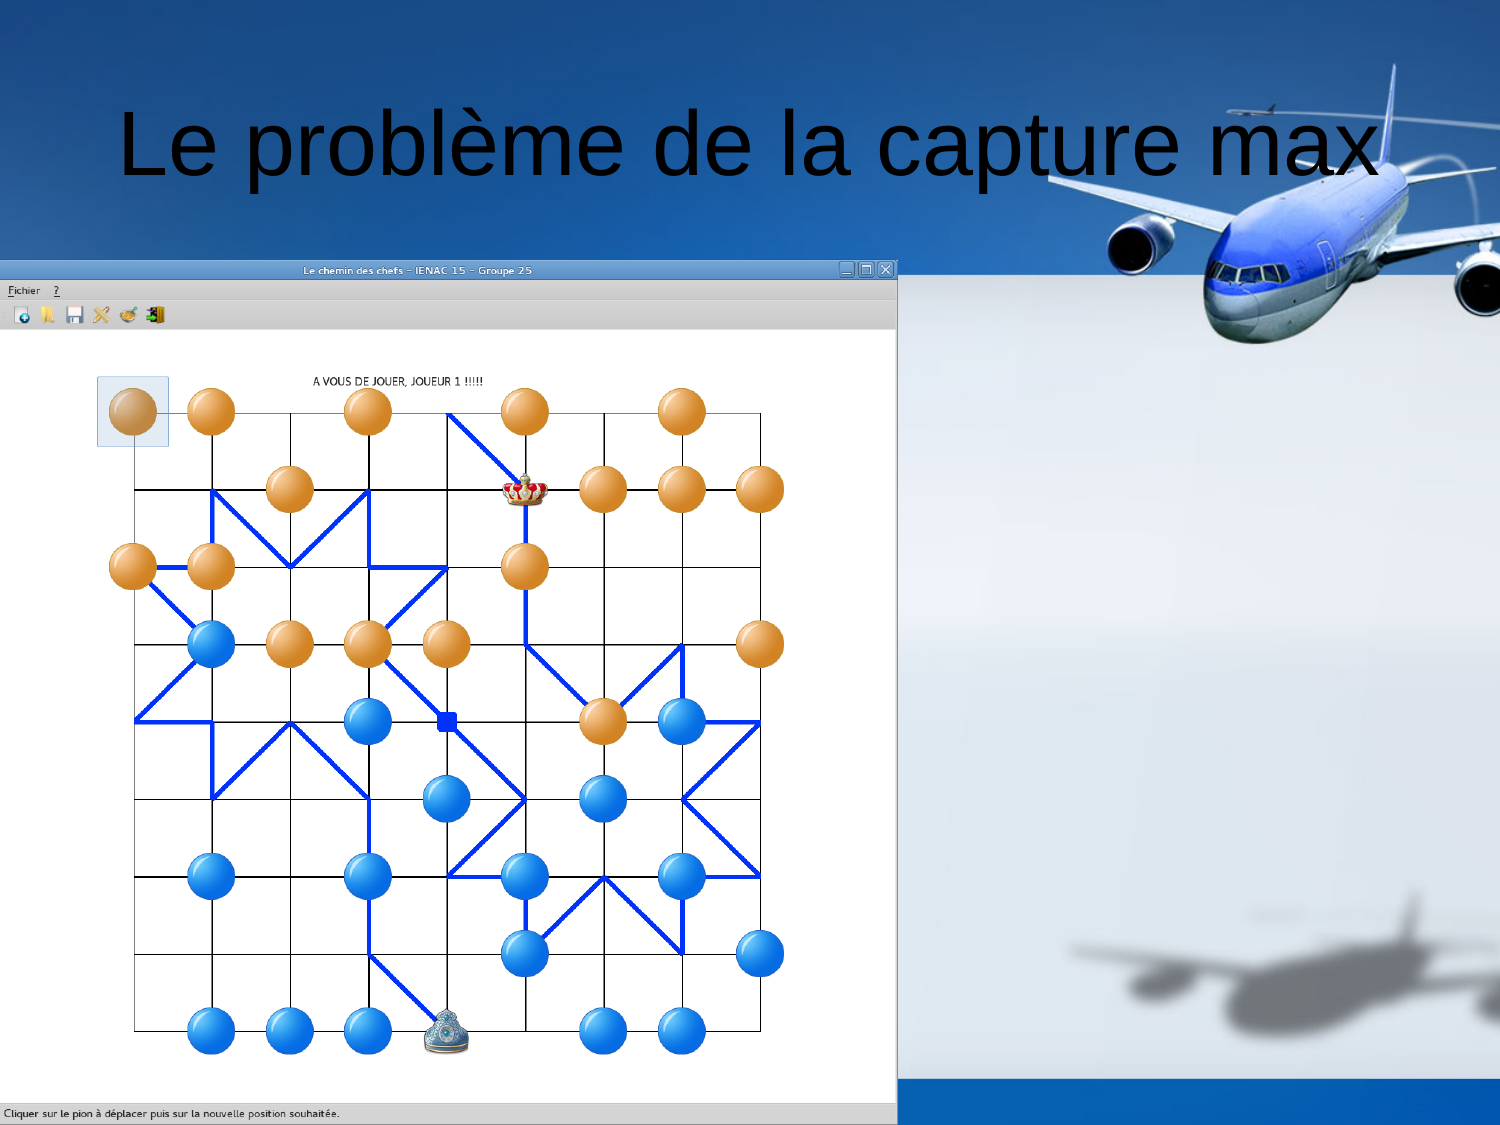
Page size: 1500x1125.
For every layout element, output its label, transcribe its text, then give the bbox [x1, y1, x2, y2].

picture [0, 0, 1500, 1125]
title Le problème de la capture max [75, 45, 1426, 233]
